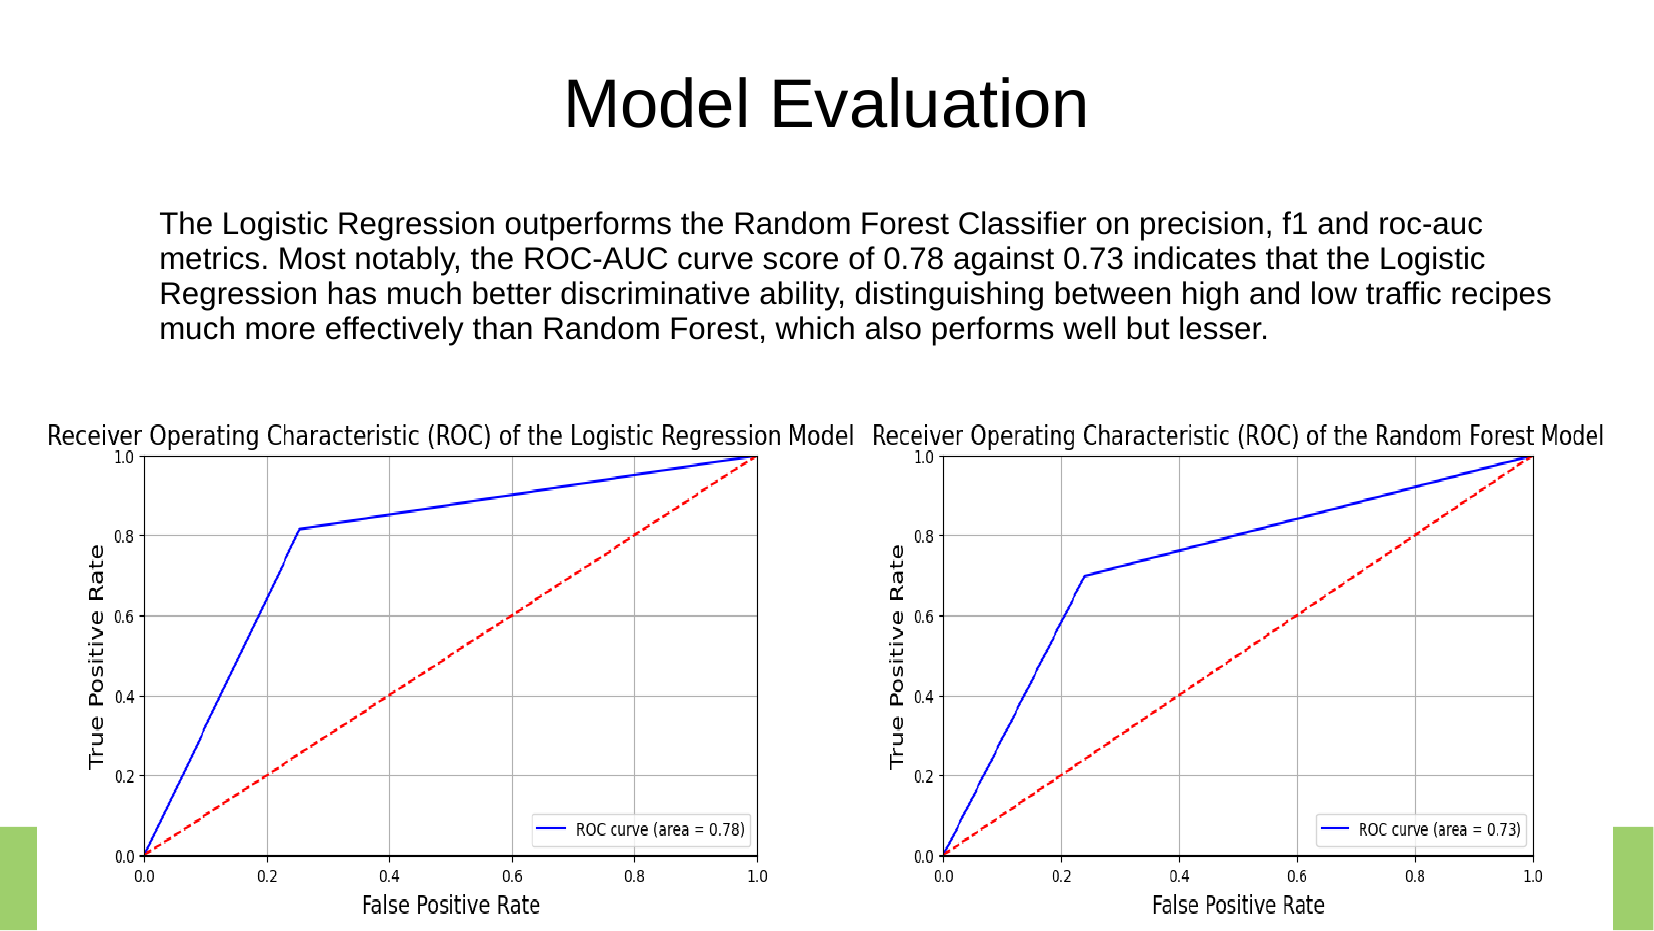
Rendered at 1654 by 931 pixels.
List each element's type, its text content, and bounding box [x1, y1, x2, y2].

list The Logistic Regression outperforms the Random Forest Classifier on precision, f1 and roc-auc metrics. Most notably, the ROC-AUC curve score of 0.78 against 0.73 indicates that the Logistic Regression has much better discriminative ability, distinguishing between high and low traffic recipes much more effectively than Random Forest, which also performs well but lesser. [88, 206, 1565, 412]
picture [37, 412, 1613, 931]
title Model Evaluation [88, 29, 1565, 178]
